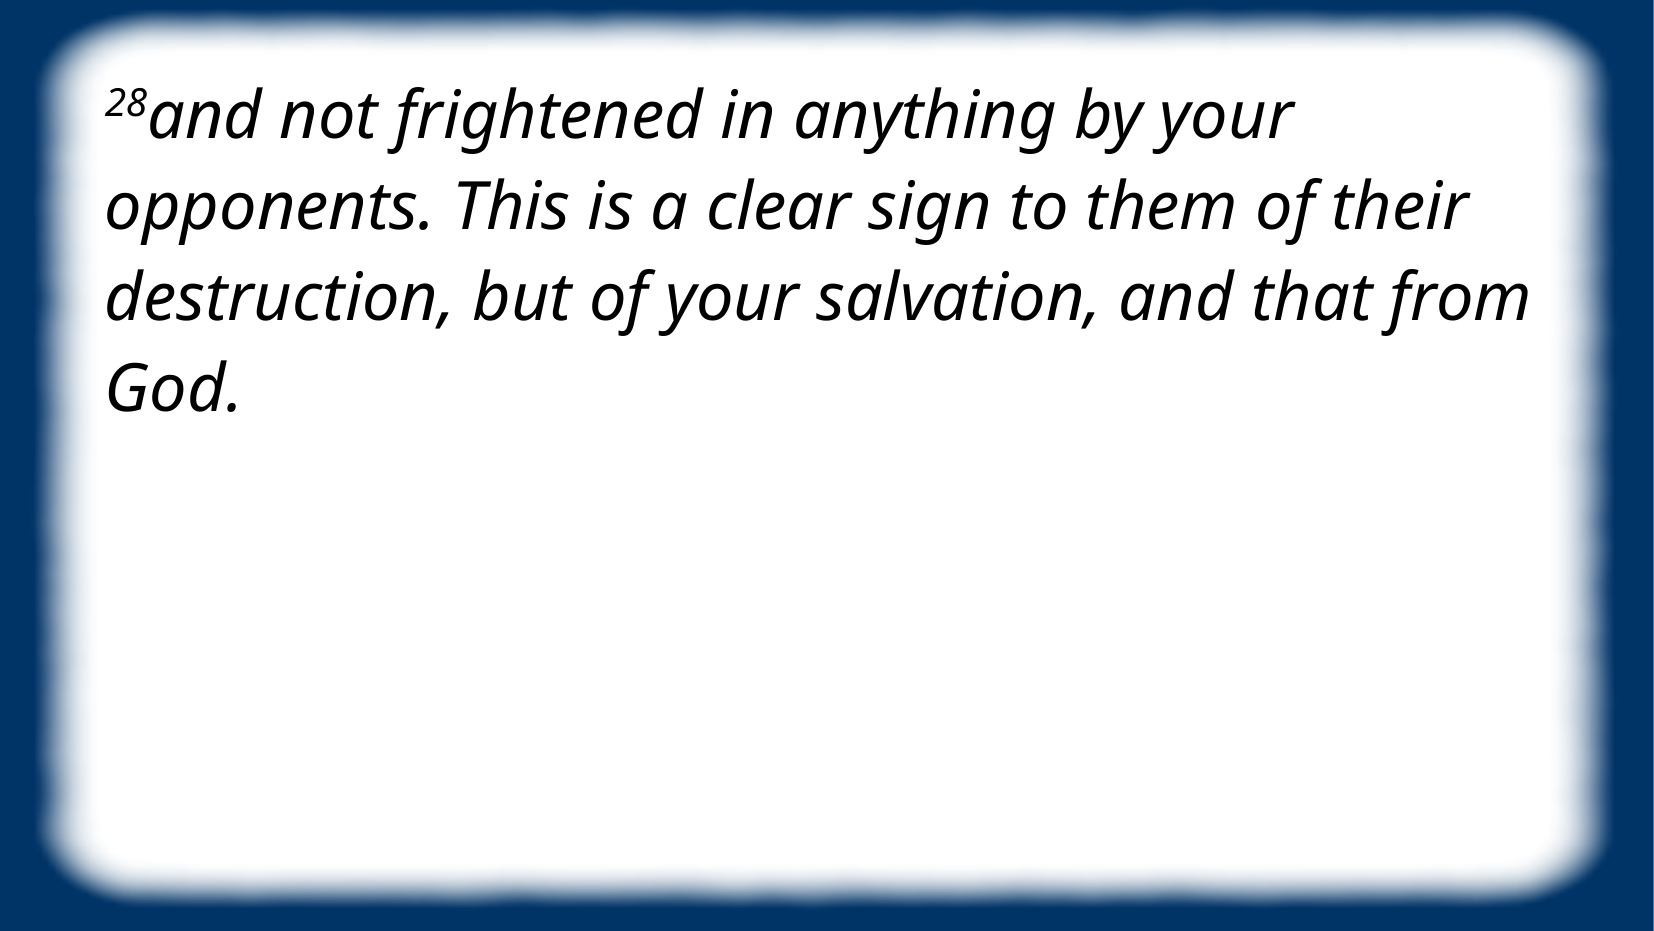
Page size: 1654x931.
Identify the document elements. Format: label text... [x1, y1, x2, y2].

text_box 28and not frightened in anything by your opponents. This is a clear sign to them of their destruction, but of your salvation, and that from God. [90, 60, 1561, 436]
picture [0, 0, 1654, 931]
